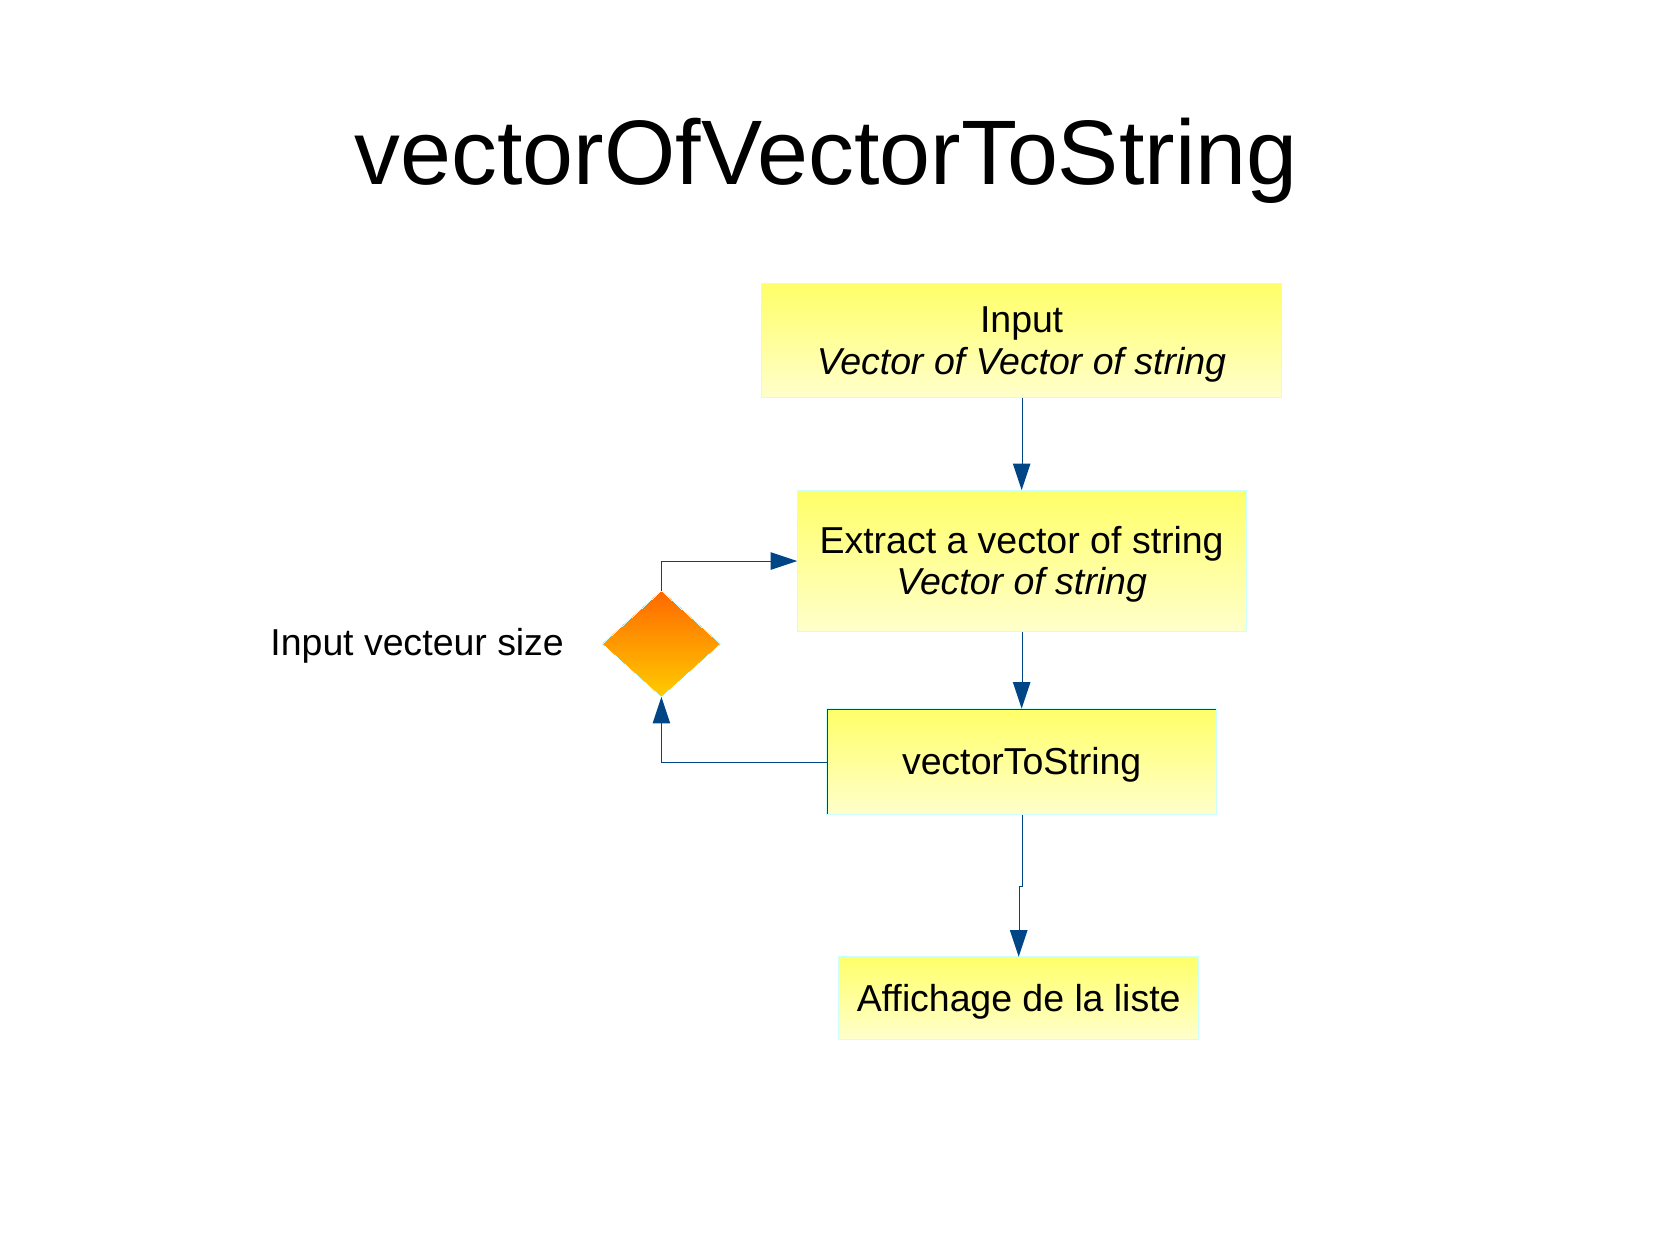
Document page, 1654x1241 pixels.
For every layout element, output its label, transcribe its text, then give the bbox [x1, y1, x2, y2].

text_box Input Vector of Vector of string [761, 283, 1282, 398]
title vectorOfVectorToString [82, 49, 1571, 257]
text_box Input vecteur size [255, 614, 579, 671]
text_box Affichage de la liste [838, 956, 1199, 1040]
text_box [602, 590, 721, 697]
text_box vectorToString [826, 708, 1217, 815]
text_box Extract a vector of string Vector of string [797, 490, 1247, 632]
